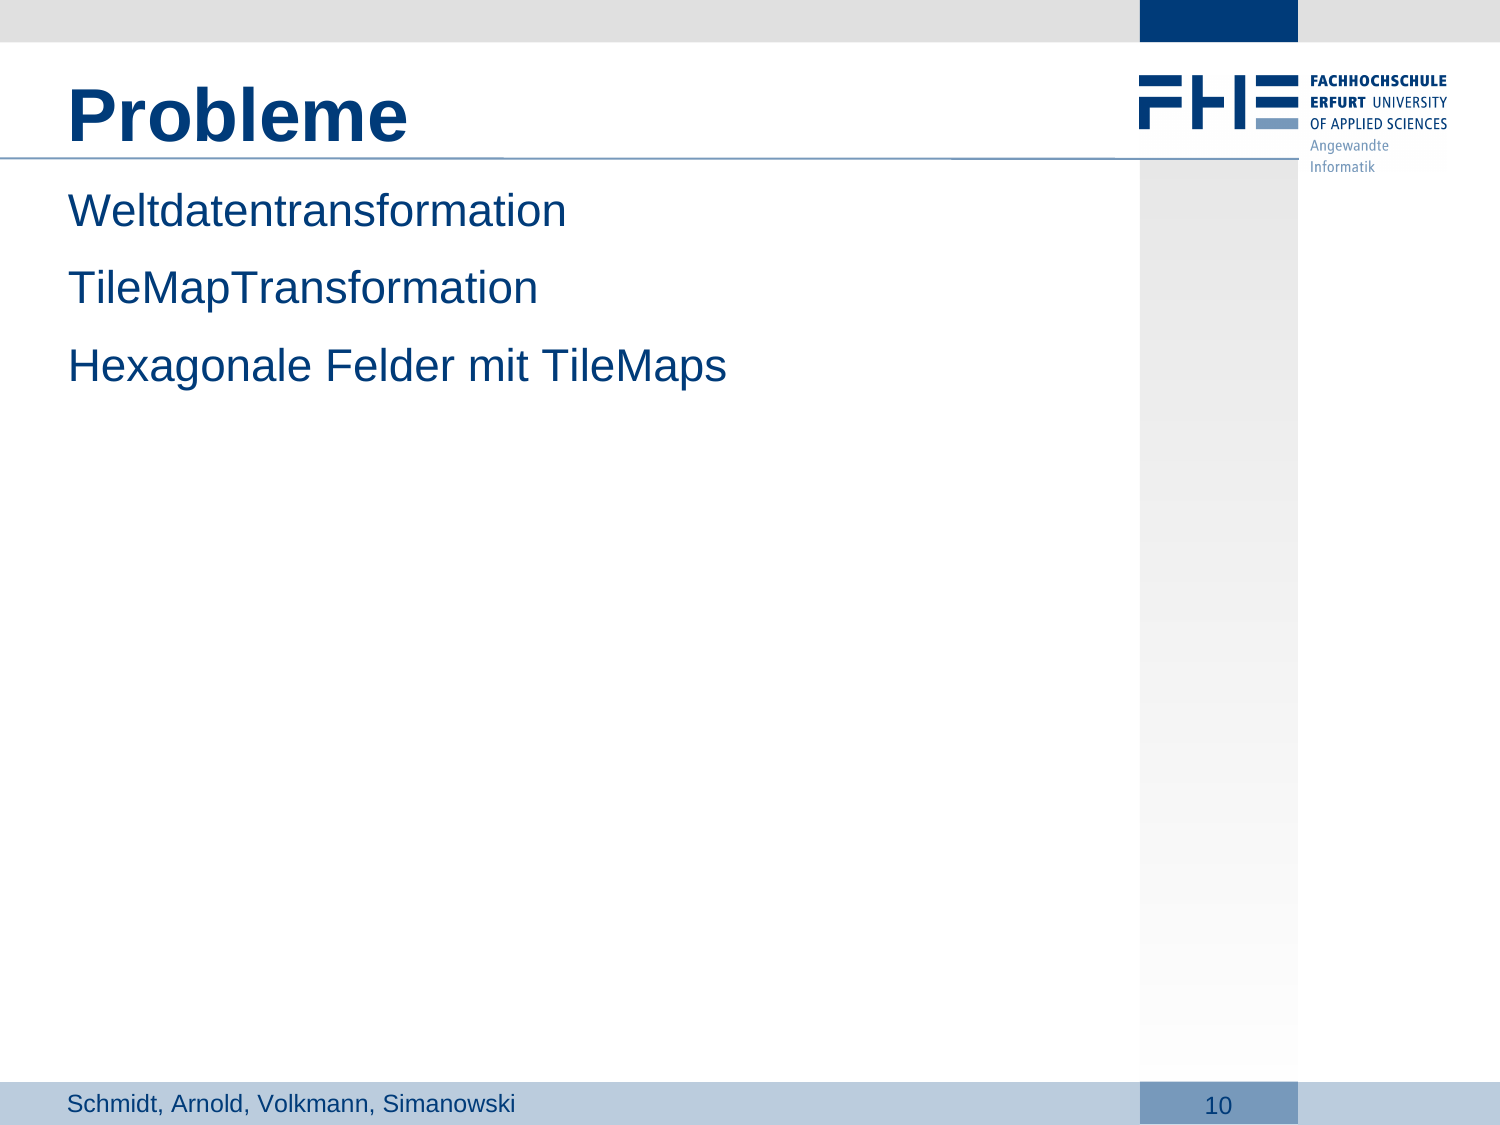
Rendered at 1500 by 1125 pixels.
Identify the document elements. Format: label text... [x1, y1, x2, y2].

picture [1139, 75, 1447, 172]
title Probleme [53, 58, 1140, 142]
list Weltdatentransformation TileMapTransformation Hexagonale Felder mit TileMaps [53, 172, 1500, 1083]
